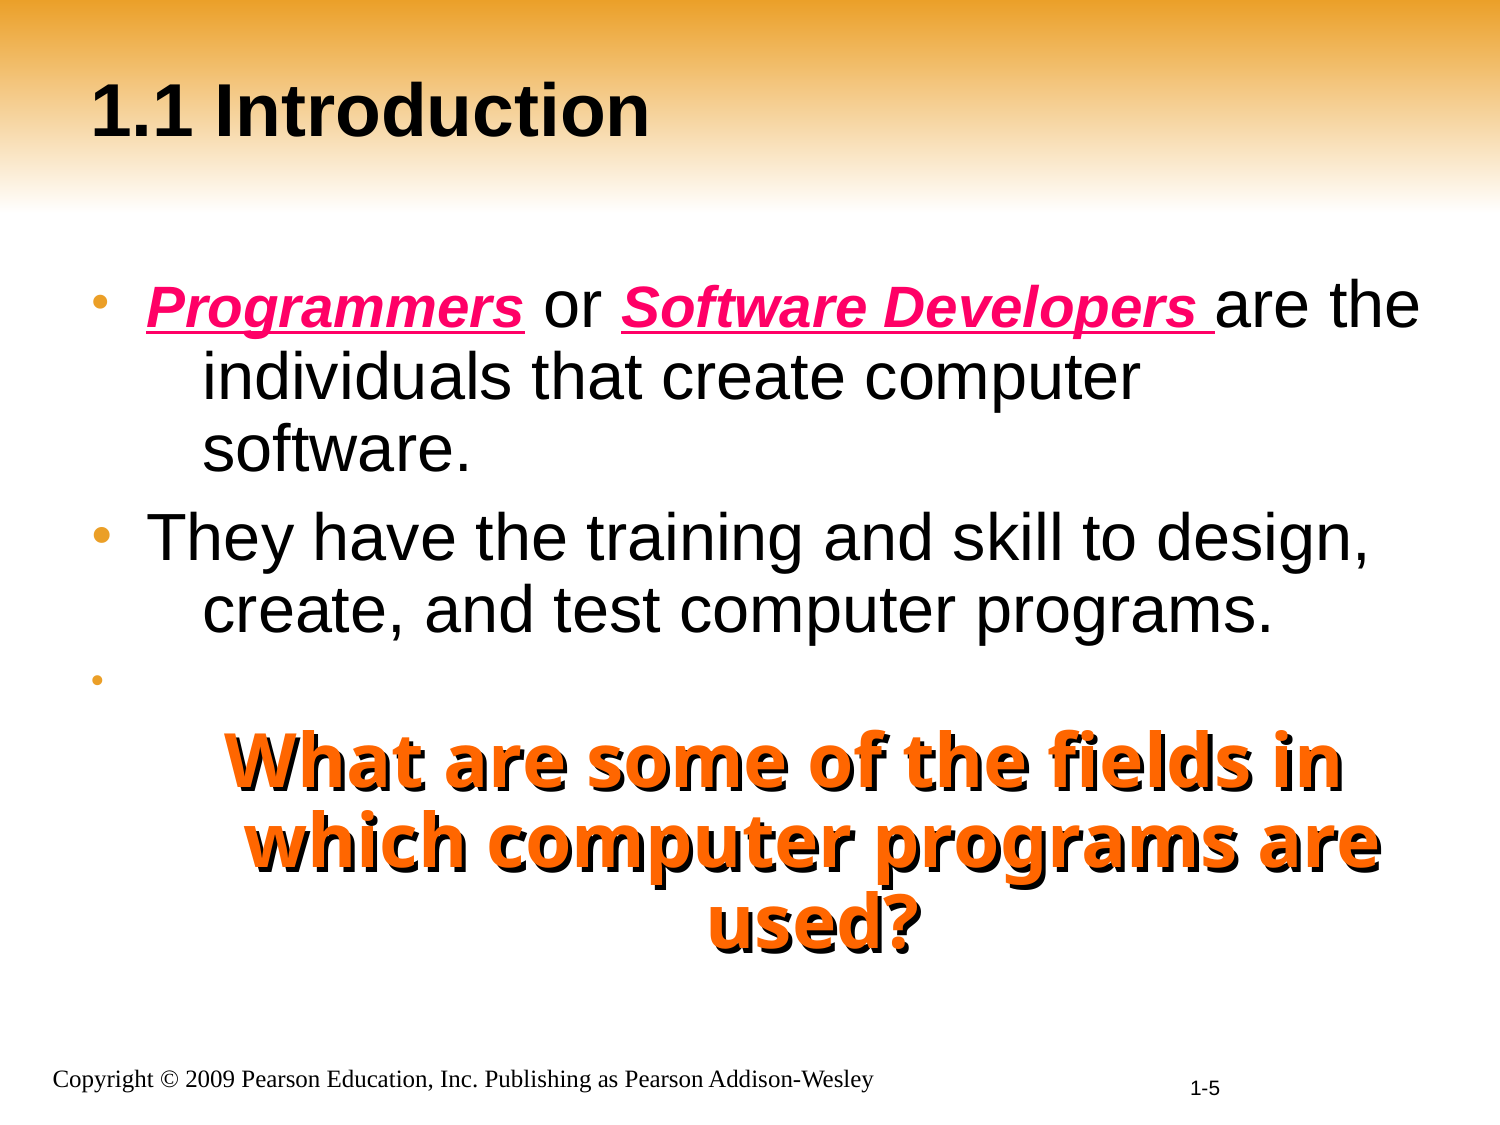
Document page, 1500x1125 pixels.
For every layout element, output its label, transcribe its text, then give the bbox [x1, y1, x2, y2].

title 1.1 Introduction [75, 12, 1438, 201]
list Programmers or Software Developers are the individuals that create computer software. They have the training and skill to design, create, and test computer programs. What are some of the fields in which computer programs are used? [75, 262, 1438, 1000]
text_box 1- [1175, 1049, 1488, 1125]
